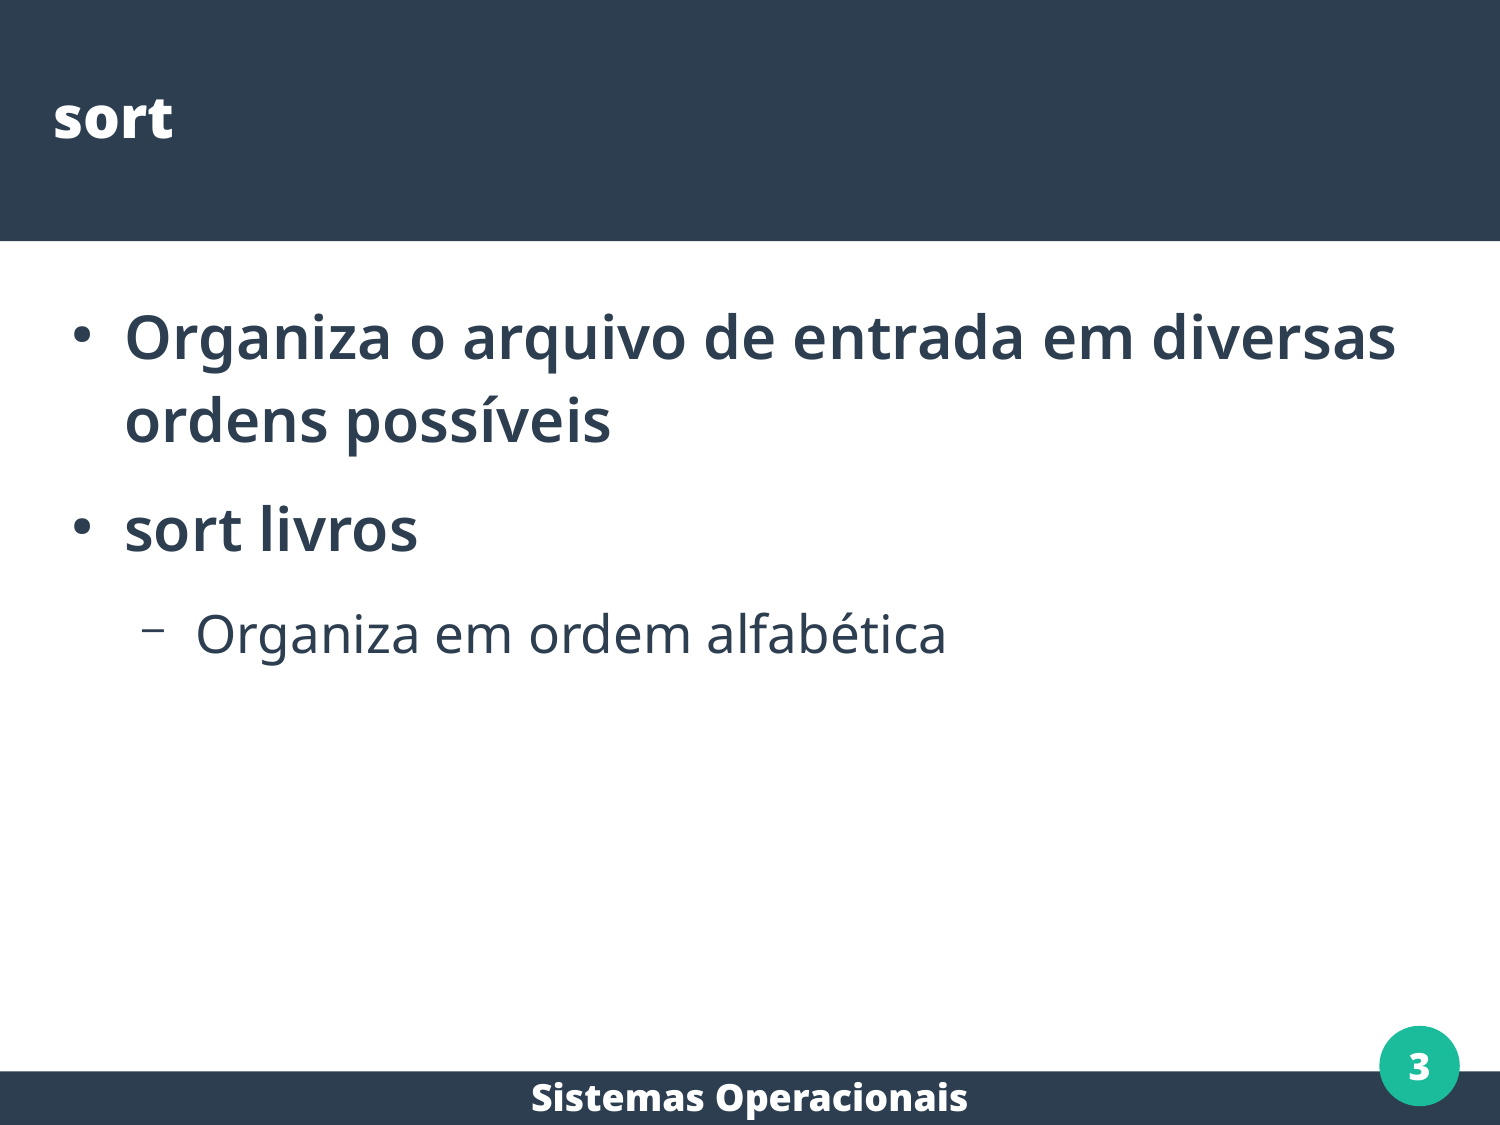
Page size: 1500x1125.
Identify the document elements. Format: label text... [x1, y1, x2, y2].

list Organiza o arquivo de entrada em diversas ordens possíveis sort livros Organiza em ordem alfabética [53, 294, 1447, 1045]
title sort [53, 44, 1447, 188]
